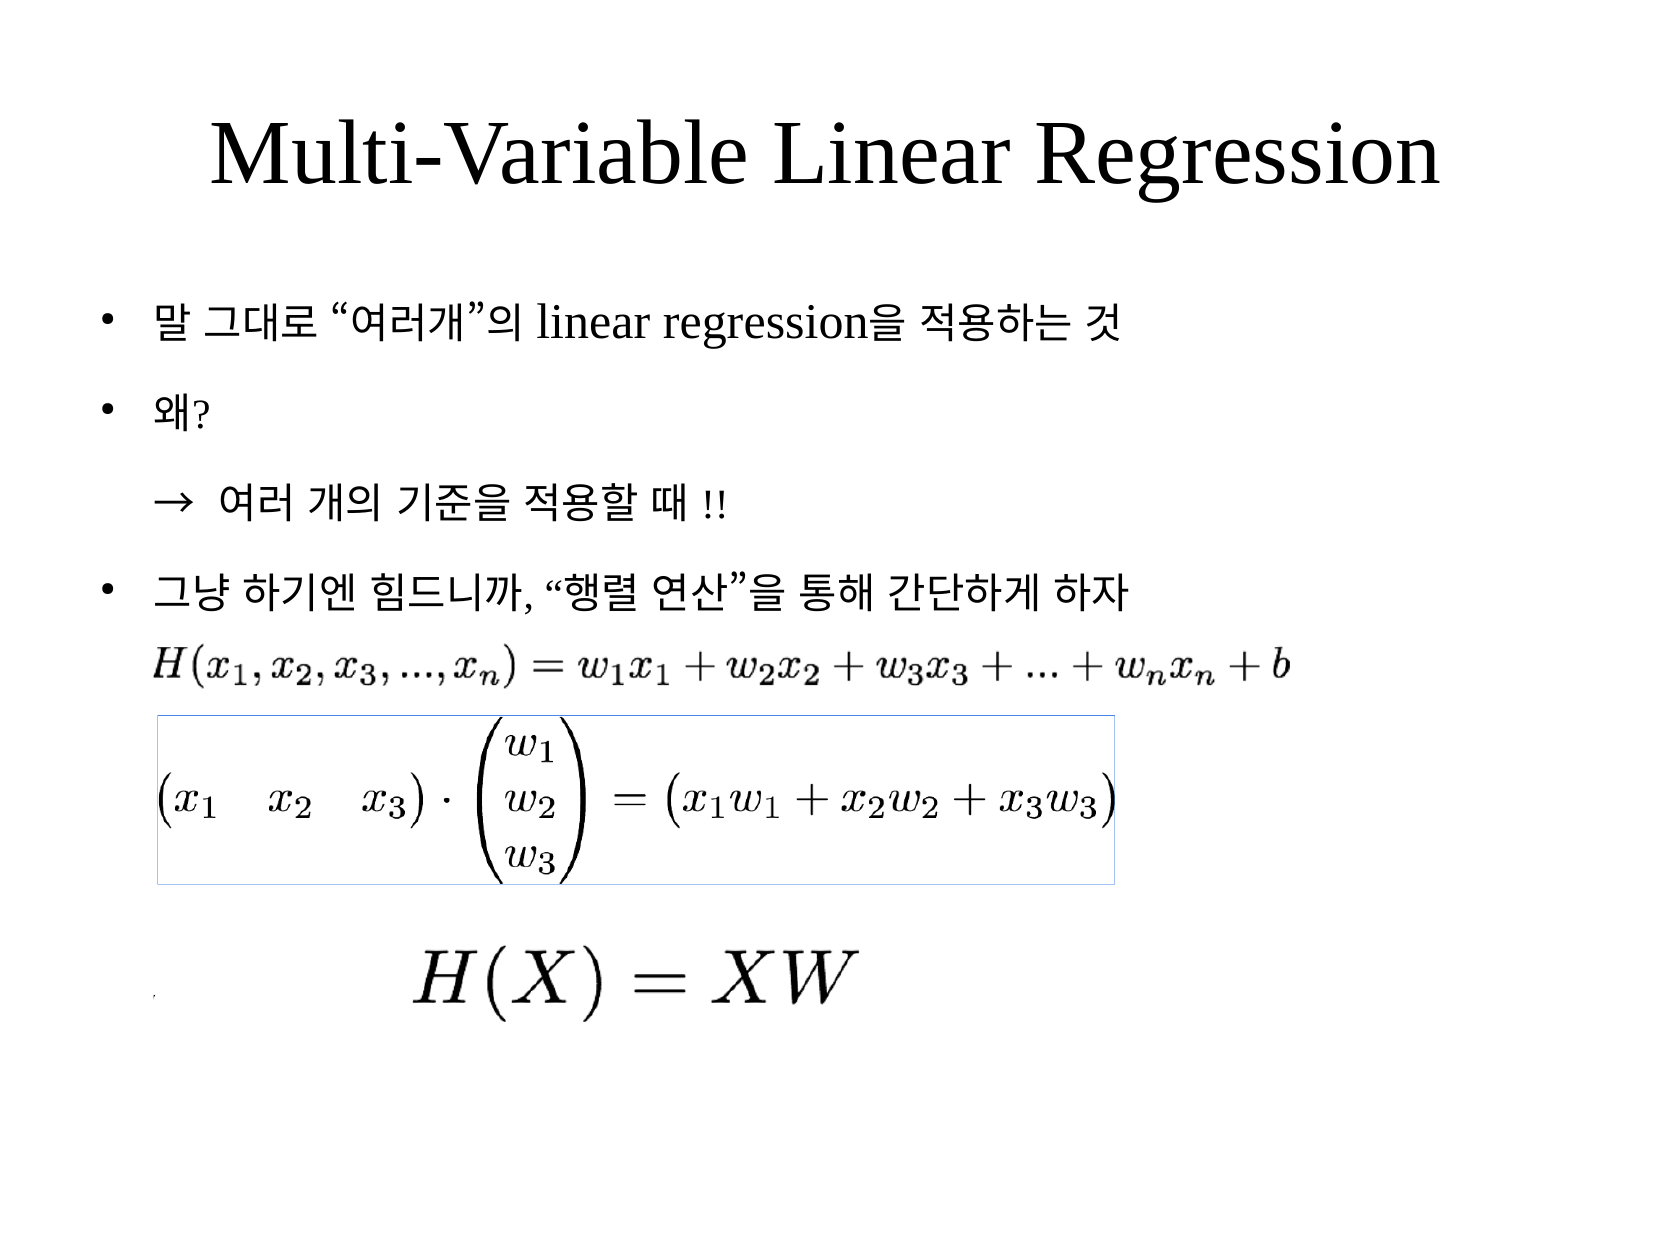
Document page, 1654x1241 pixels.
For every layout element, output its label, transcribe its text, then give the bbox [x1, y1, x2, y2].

picture [153, 626, 1312, 1040]
title Multi-Variable Linear Regression [82, 49, 1571, 257]
list 말 그대로 “여러개”의 linear regression을 적용하는 것 왜? → 여러 개의 기준을 적용할 때 !! 그냥 하기엔 힘드니까, “행렬 연산”을 통해 간단하게 하자 [82, 290, 1571, 1010]
